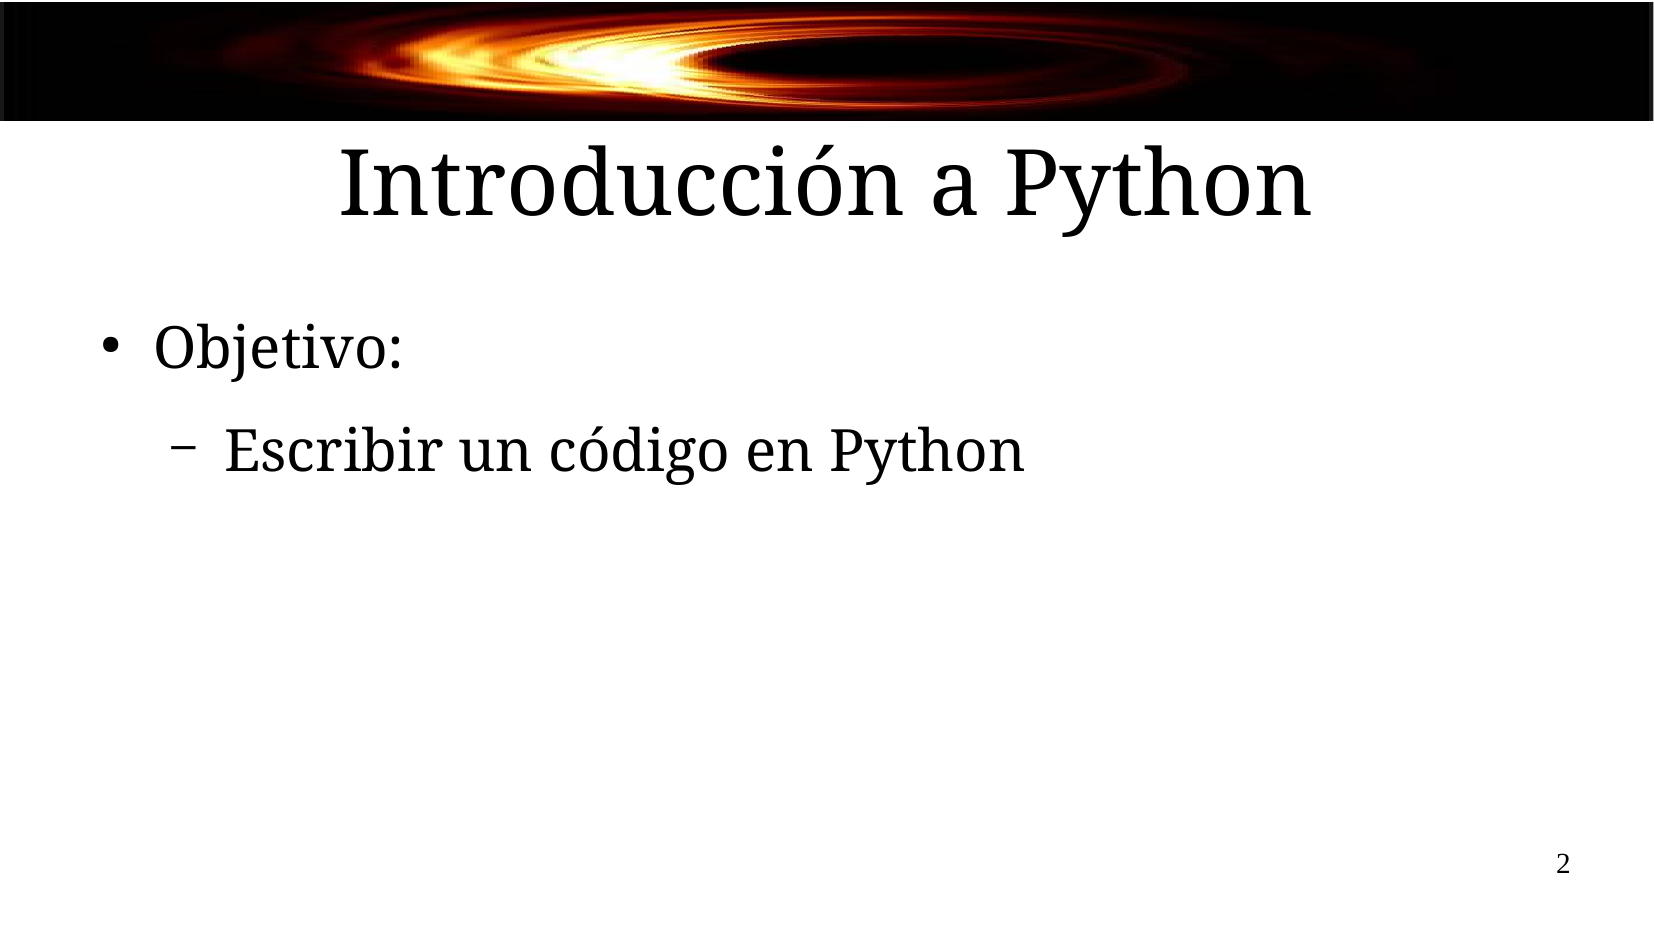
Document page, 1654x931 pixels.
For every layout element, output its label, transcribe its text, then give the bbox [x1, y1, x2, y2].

list Objetivo: Escribir un código en Python [82, 306, 1571, 846]
picture [0, 2, 1654, 121]
title Introducción a Python [82, 121, 1571, 258]
